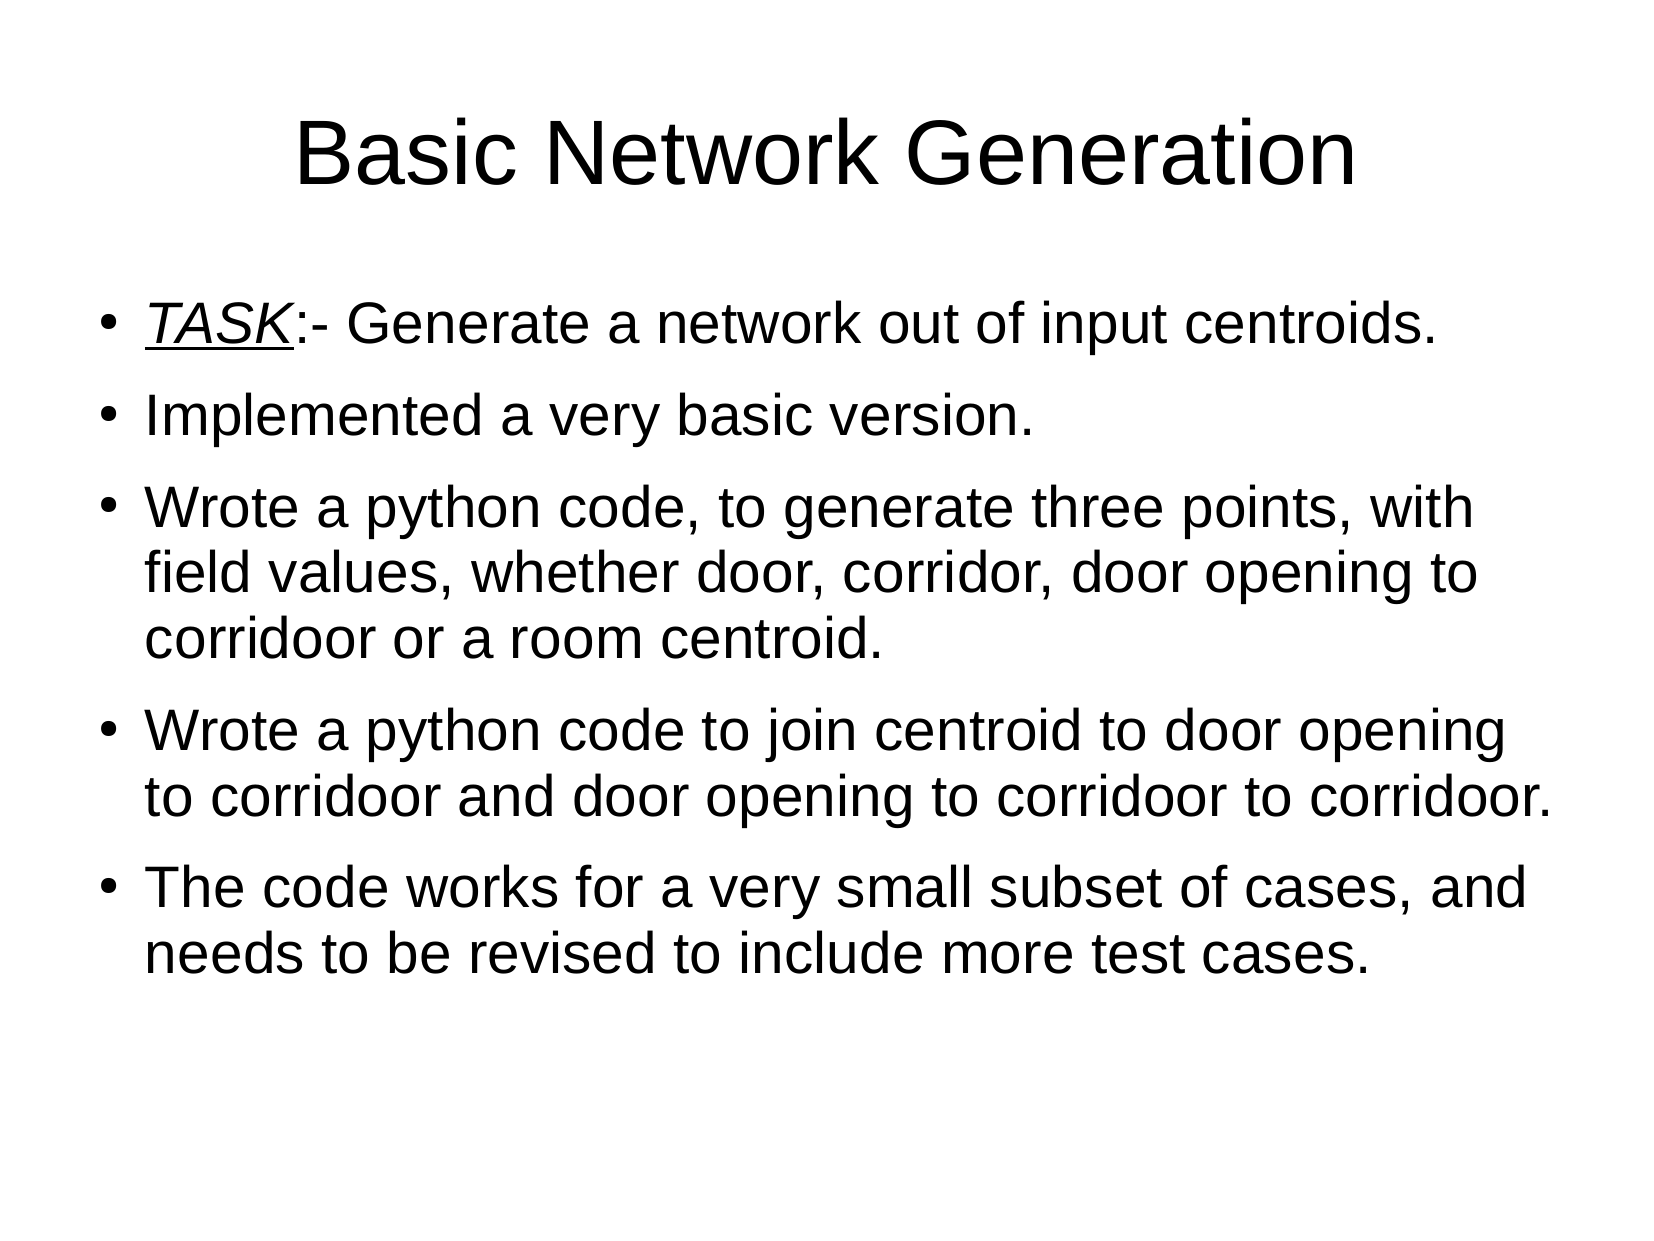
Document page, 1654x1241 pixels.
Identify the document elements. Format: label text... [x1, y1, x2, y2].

title Basic Network Generation [82, 49, 1571, 257]
list TASK:- Generate a network out of input centroids. Implemented a very basic version. Wrote a python code, to generate three points, with field values, whether door, corridor, door opening to corridoor or a room centroid. Wrote a python code to join centroid to door opening to corridoor and door opening to corridoor to corridoor. The code works for a very small subset of cases, and needs to be revised to include more test cases. [82, 290, 1571, 1010]
